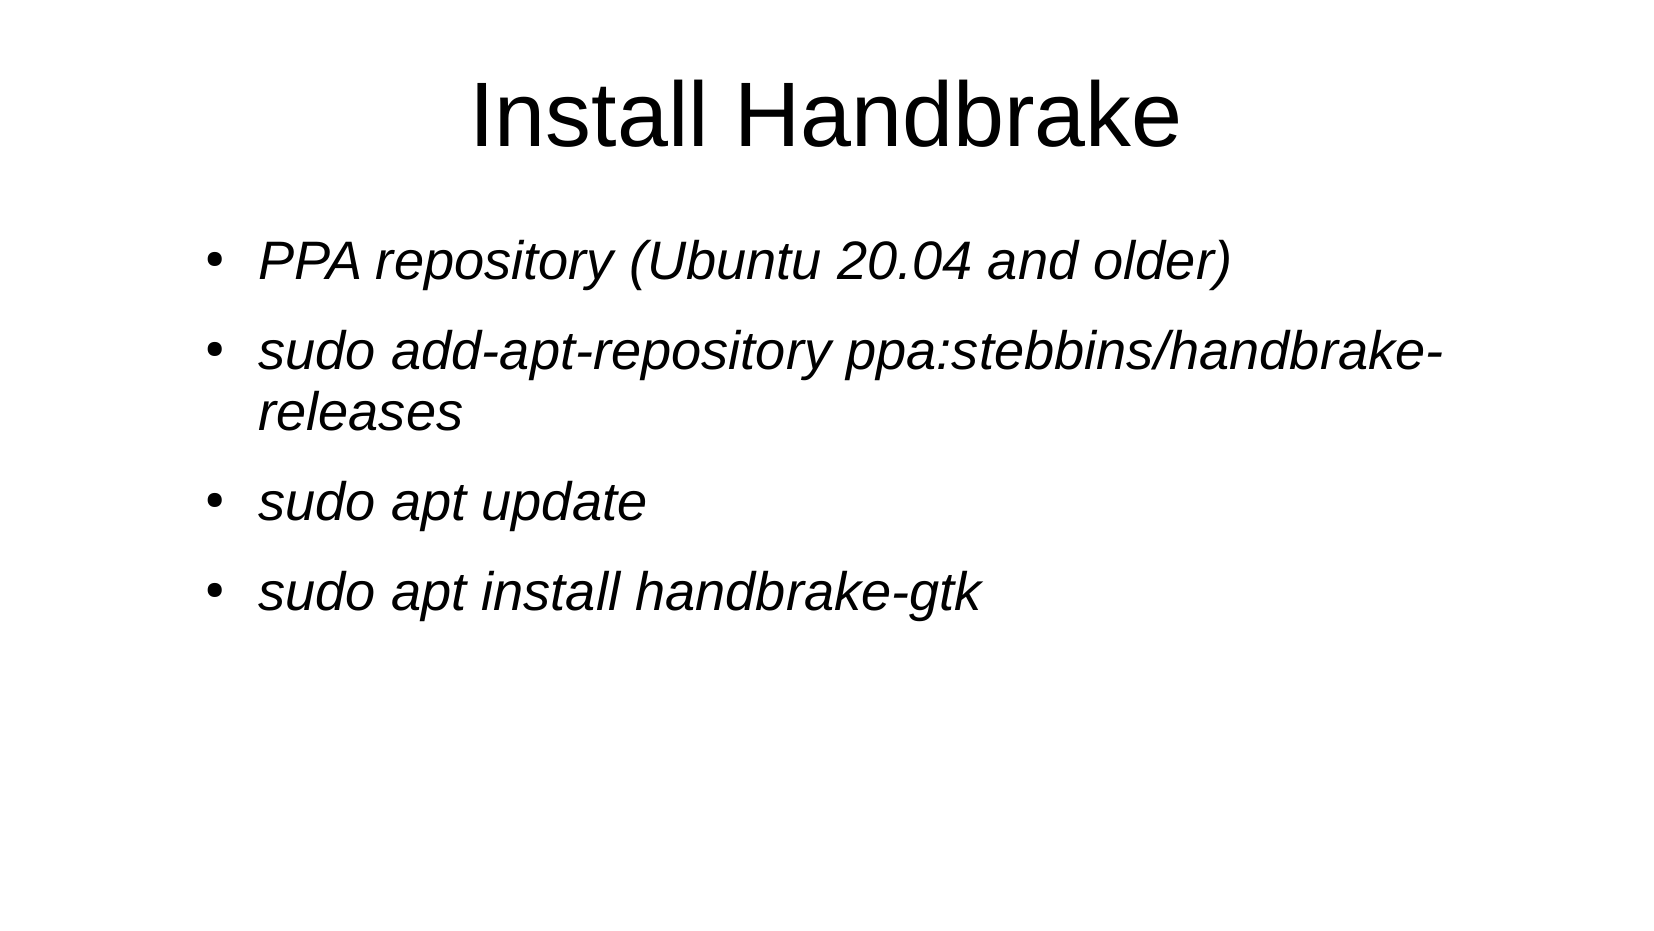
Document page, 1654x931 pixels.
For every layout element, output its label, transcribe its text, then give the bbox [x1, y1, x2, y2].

list PPA repository (Ubuntu 20.04 and older) sudo add-apt-repository ppa:stebbins/handbrake-releases sudo apt update sudo apt install handbrake-gtk [187, 230, 1455, 644]
title Install Handbrake [82, 37, 1571, 193]
